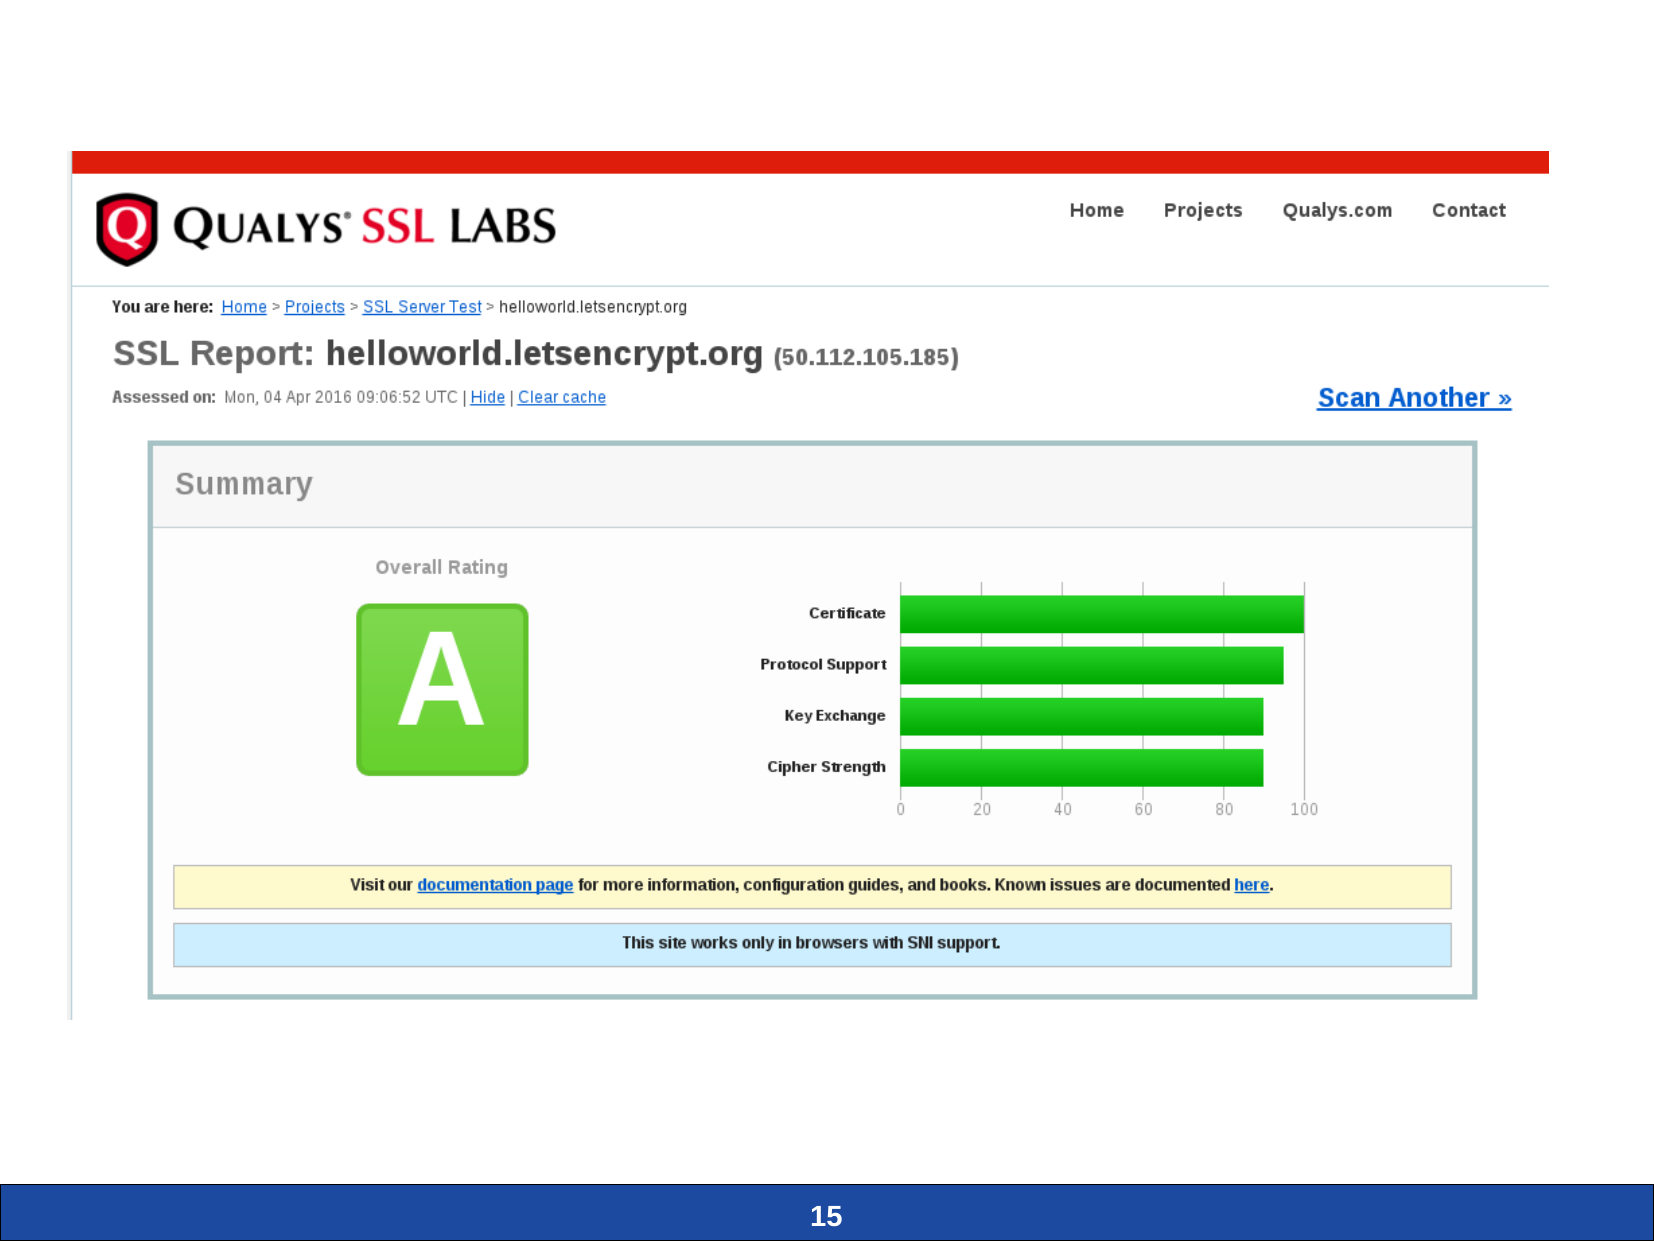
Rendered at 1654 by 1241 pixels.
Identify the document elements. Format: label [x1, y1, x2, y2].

picture [67, 151, 1549, 1020]
